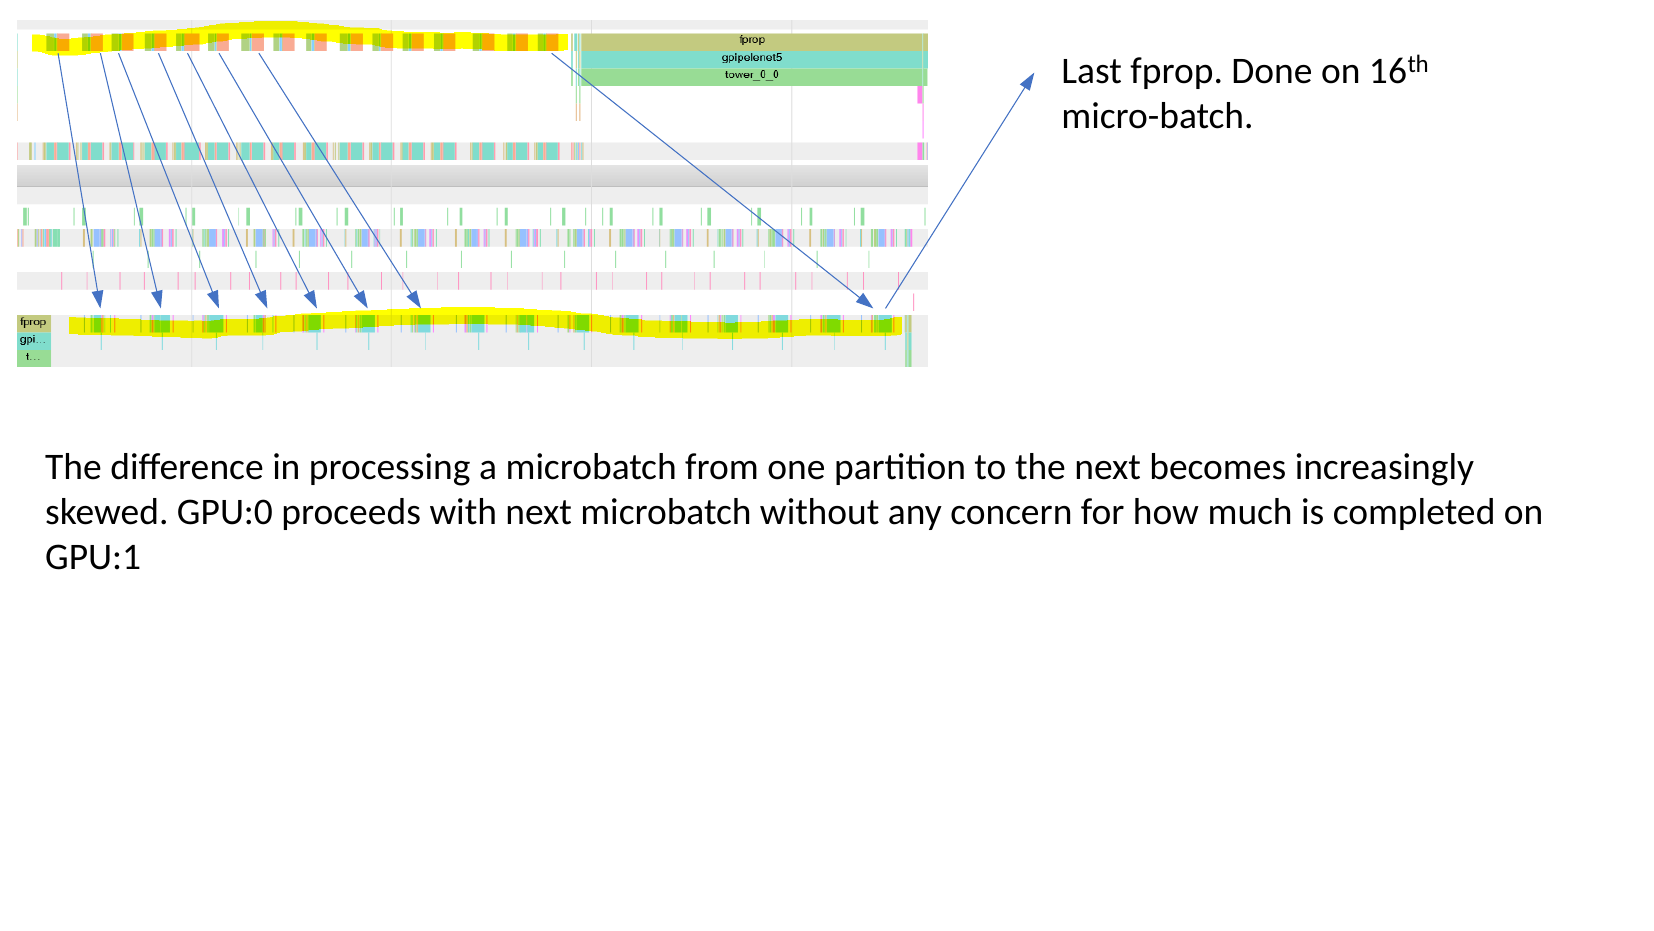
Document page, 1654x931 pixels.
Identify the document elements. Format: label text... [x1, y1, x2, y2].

text_box The difference in processing a microbatch from one partition to the next becomes increasingly skewed. GPU:0 proceeds with next microbatch without any concern for how much is completed on GPU:1 [30, 434, 1607, 586]
picture [17, 20, 928, 367]
text_box Last fprop. Done on 16th micro-batch. [1046, 38, 1515, 145]
